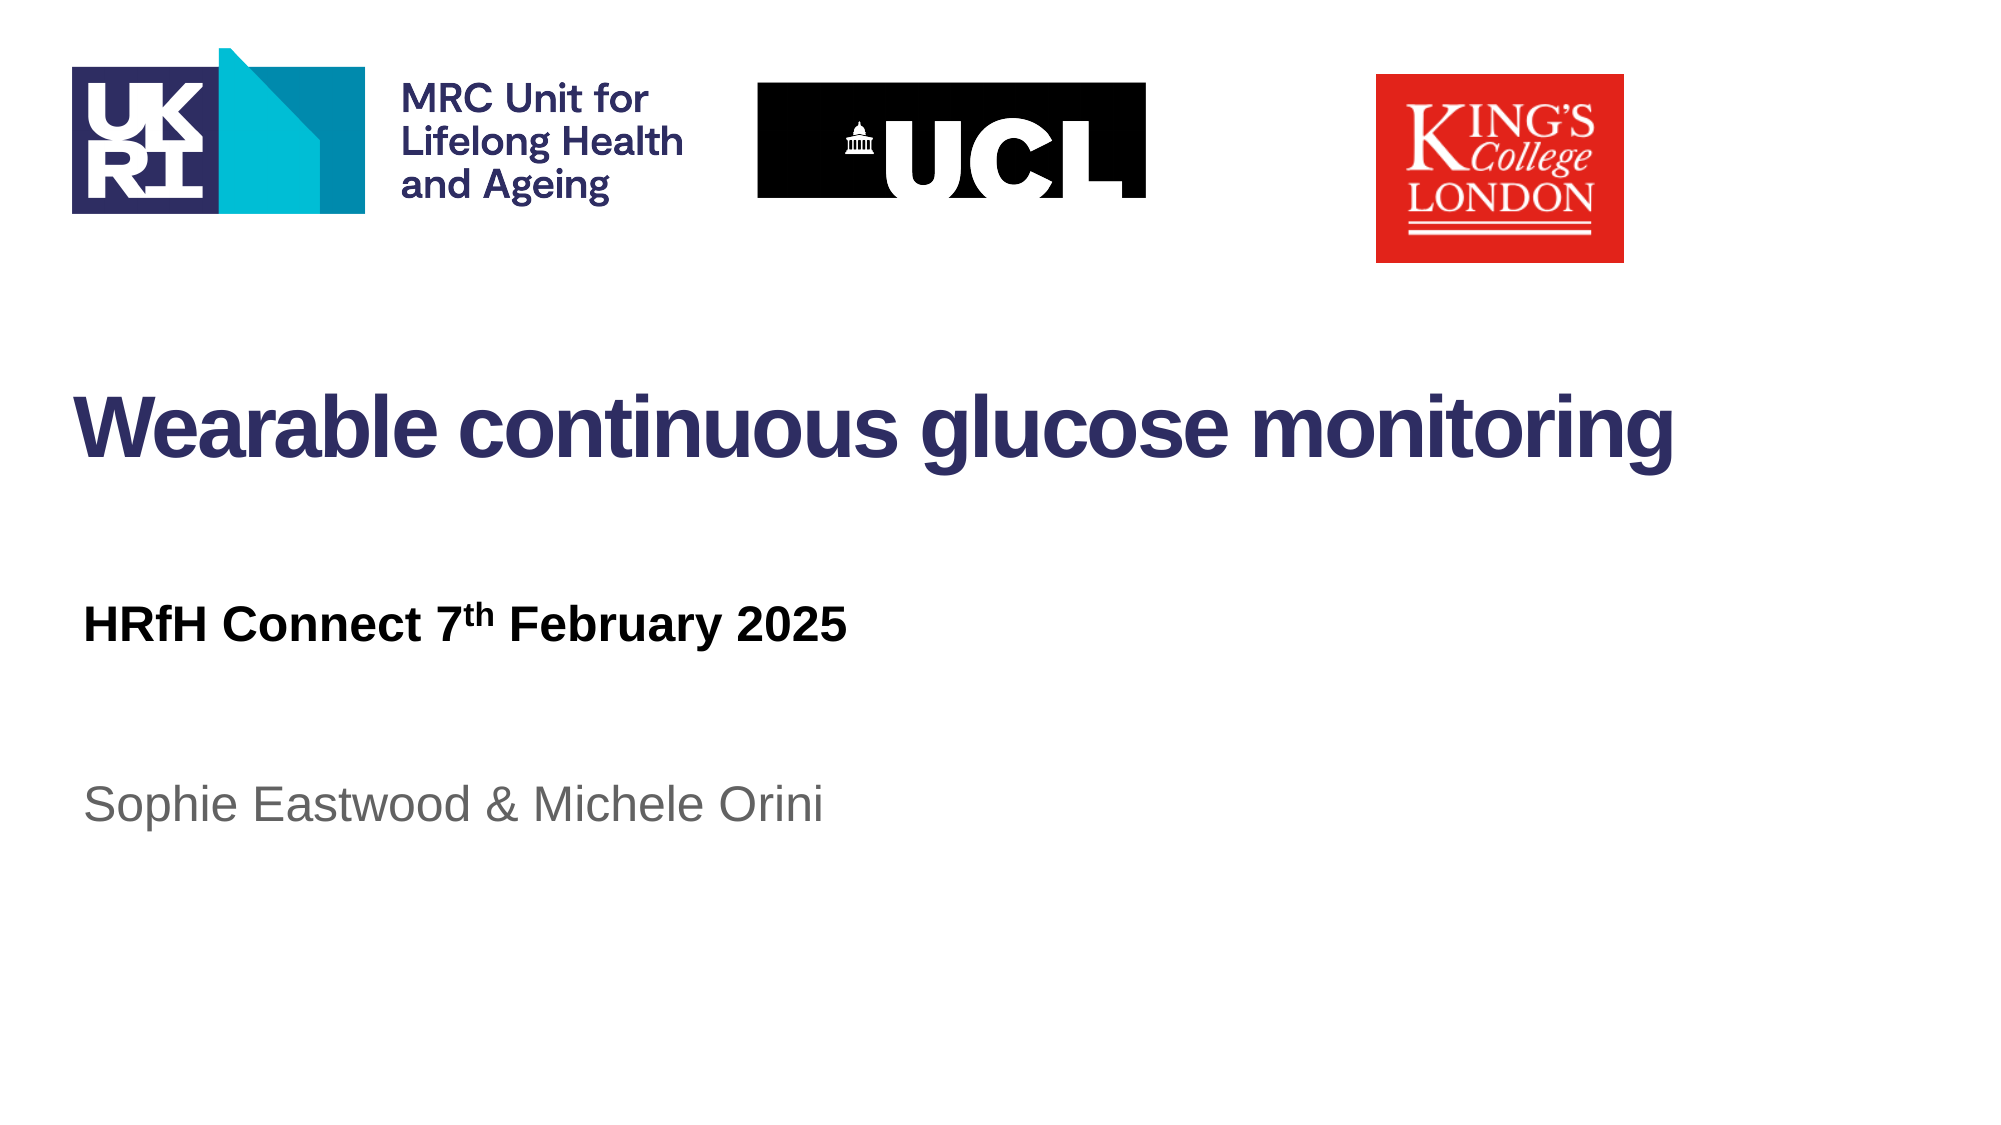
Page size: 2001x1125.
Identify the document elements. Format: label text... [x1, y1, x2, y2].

text_box HRfH Connect 7th February 2025 Sophie Eastwood & Michele Orini [68, 584, 1011, 839]
picture [1376, 74, 1624, 263]
text_box Wearable continuous glucose monitoring [59, 362, 1962, 484]
